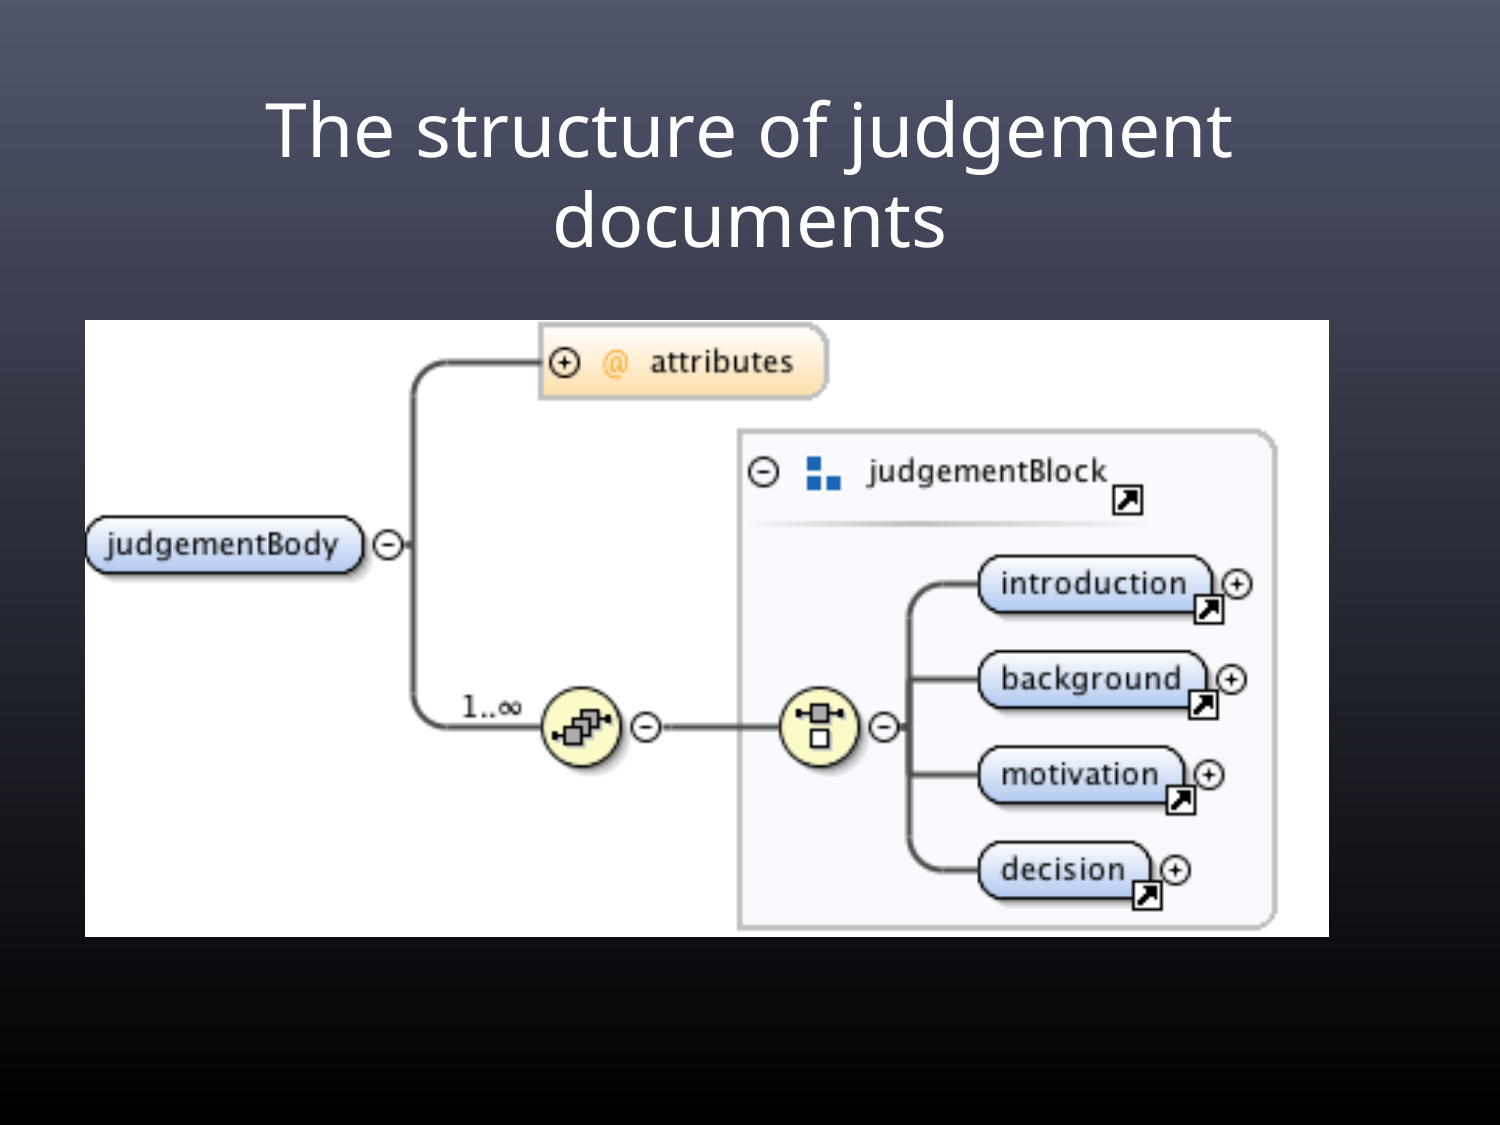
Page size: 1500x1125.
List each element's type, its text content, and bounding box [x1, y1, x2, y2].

picture [85, 320, 1329, 937]
title The structure of judgement documents [75, 74, 1426, 271]
